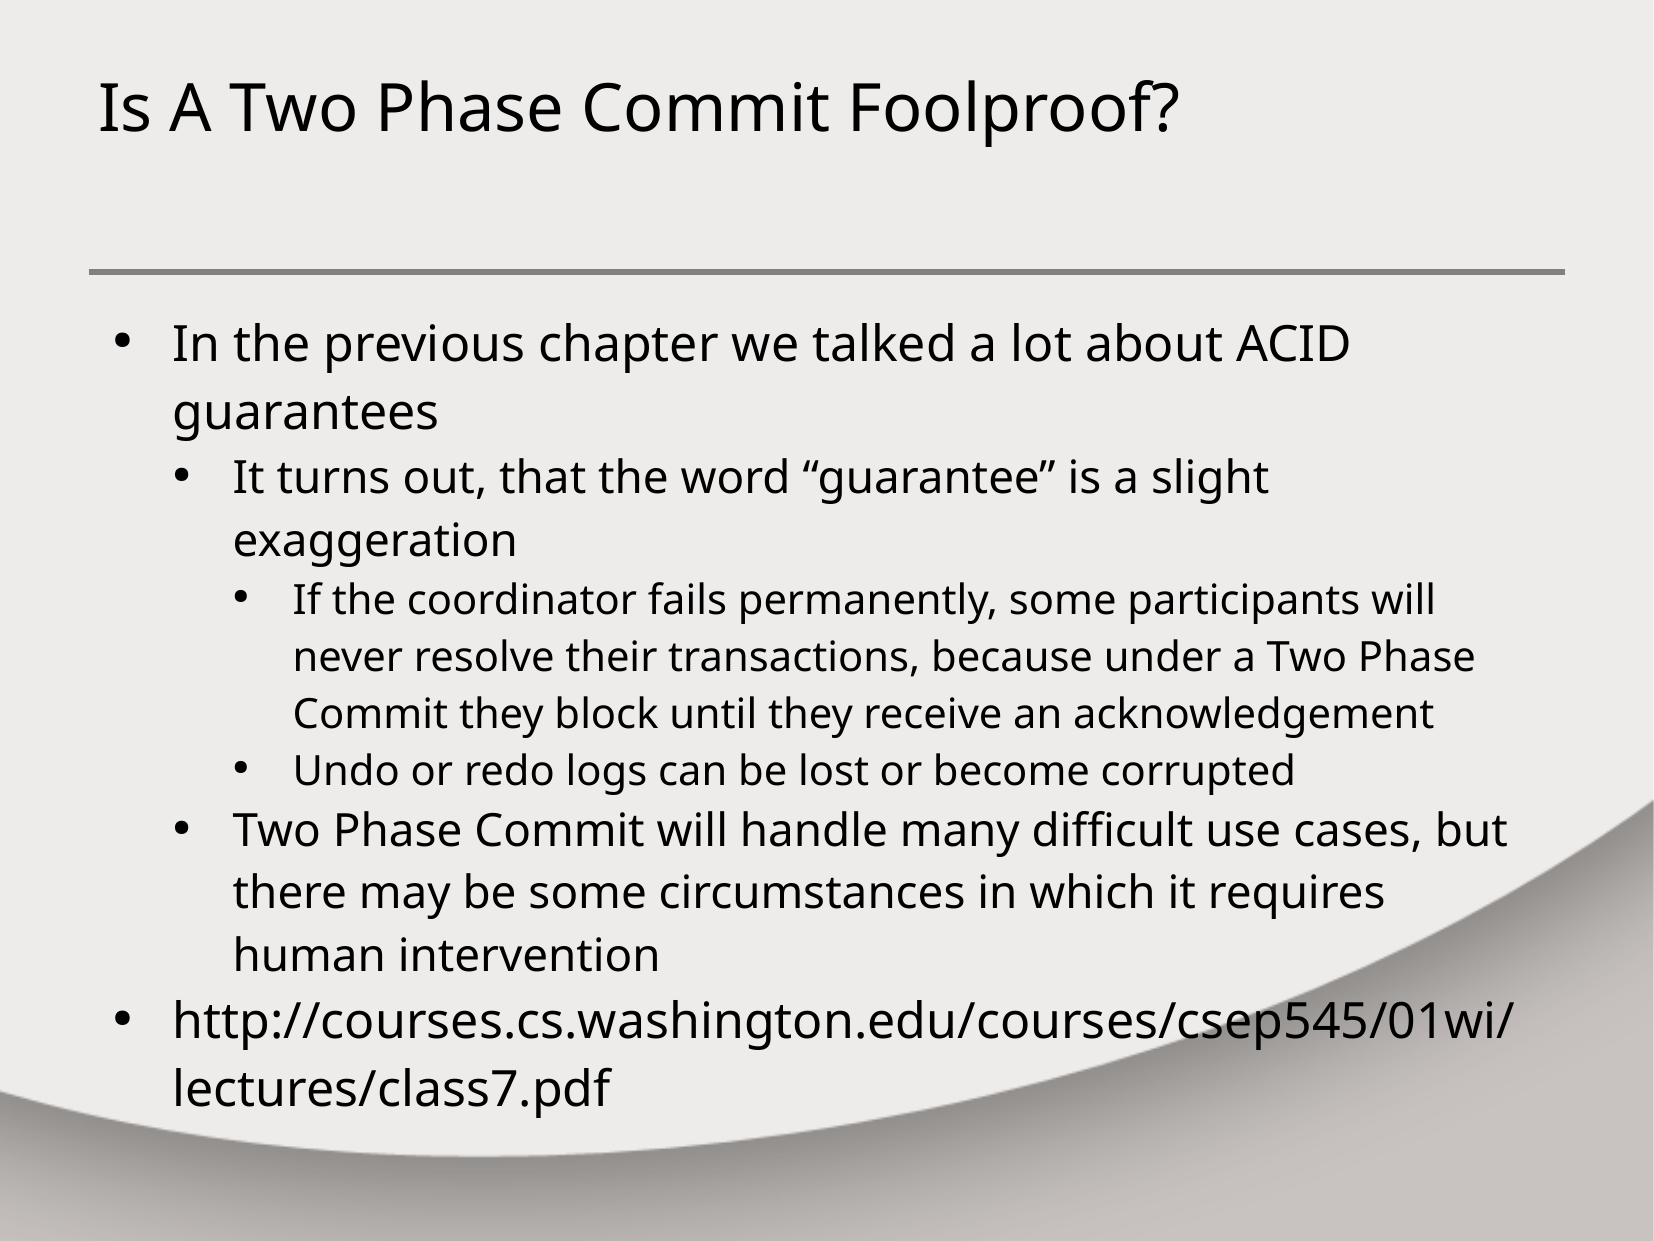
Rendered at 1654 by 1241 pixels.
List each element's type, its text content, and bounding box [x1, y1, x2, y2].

picture [0, 0, 1654, 1241]
title Is A Two Phase Commit Foolproof? [98, 75, 1561, 226]
text_box In the previous chapter we talked a lot about ACID guarantees It turns out, that the word “guarantee” is a slight exaggeration If the coordinator fails permanently, some participants will never resolve their transactions, because under a Two Phase Commit they block until they receive an acknowledgement Undo or redo logs can be lost or become corrupted Two Phase Commit will handle many difficult use cases, but there may be some circumstances in which it requires human intervention http://courses.cs.washington.edu/courses/csep545/01wi/lectures/class7.pdf [98, 300, 1561, 1164]
